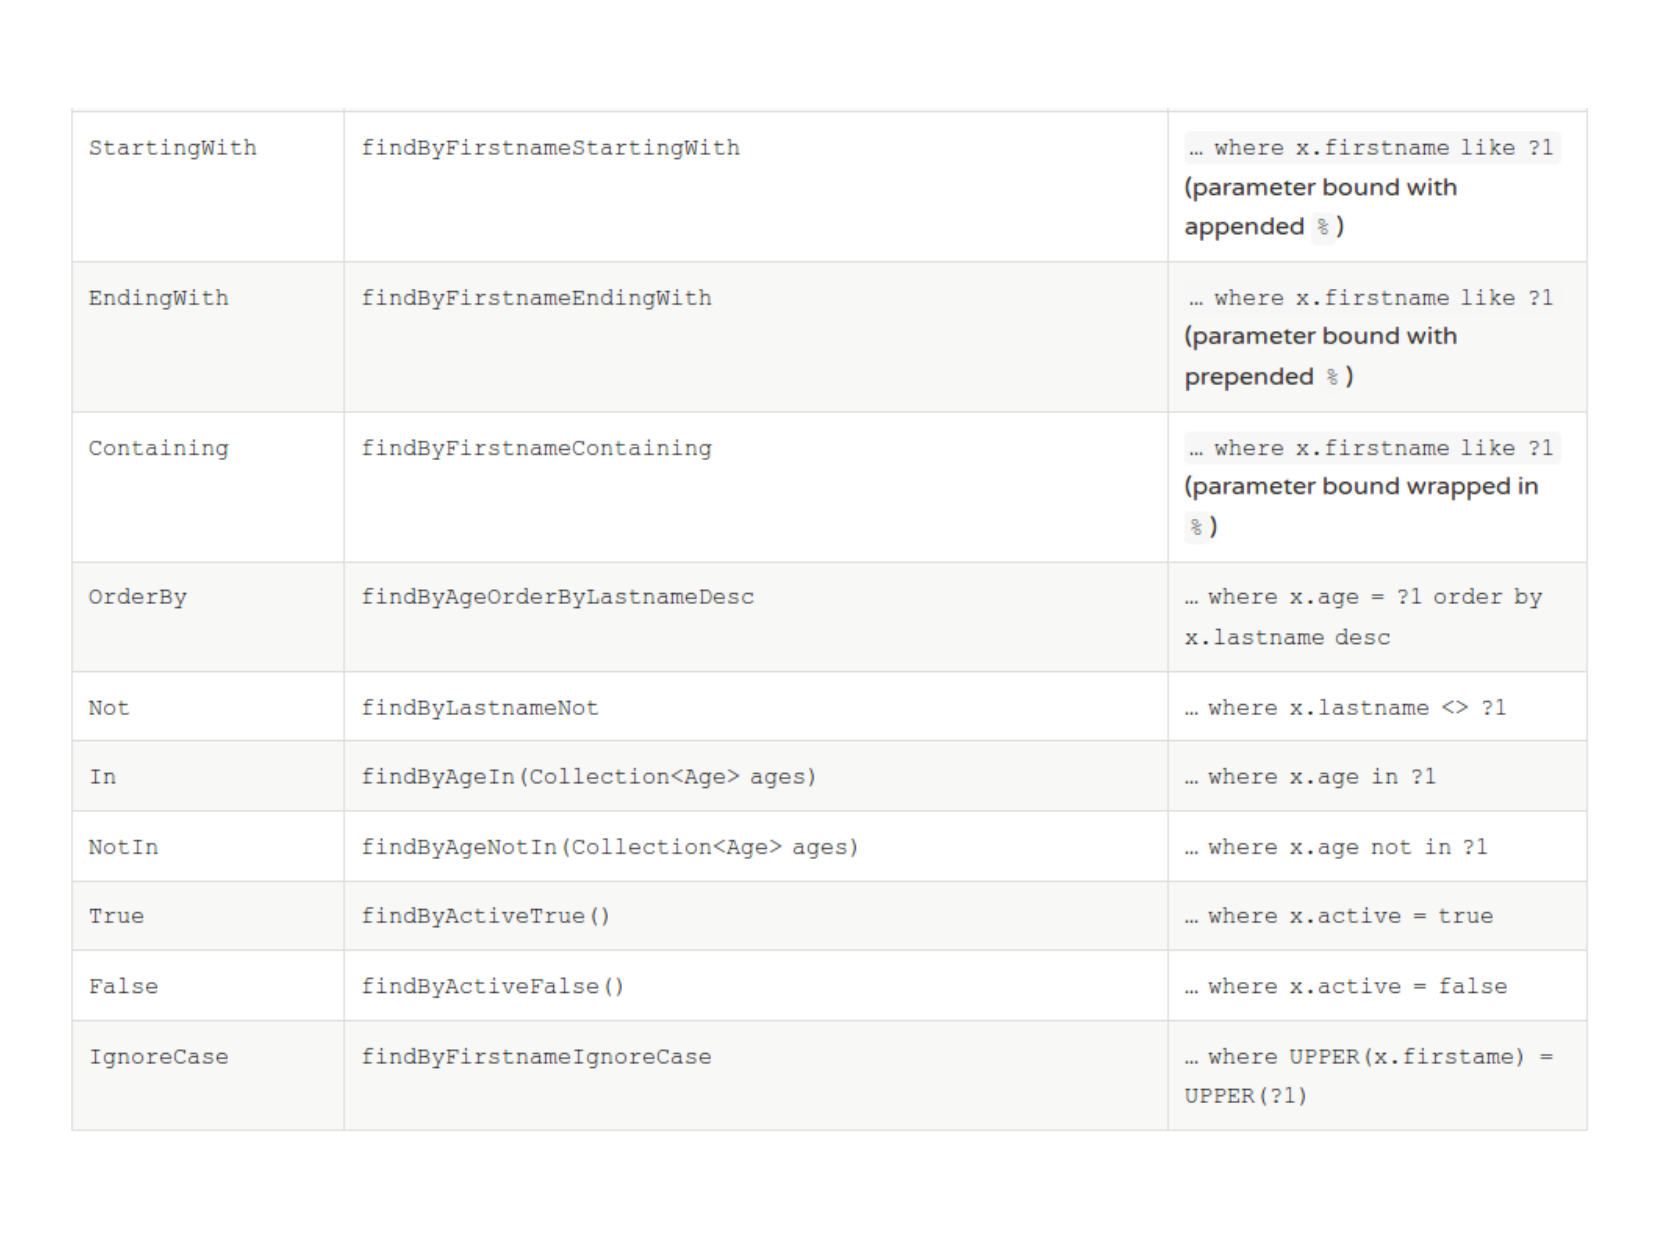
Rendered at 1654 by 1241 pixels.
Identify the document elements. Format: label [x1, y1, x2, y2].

picture [70, 108, 1596, 1139]
